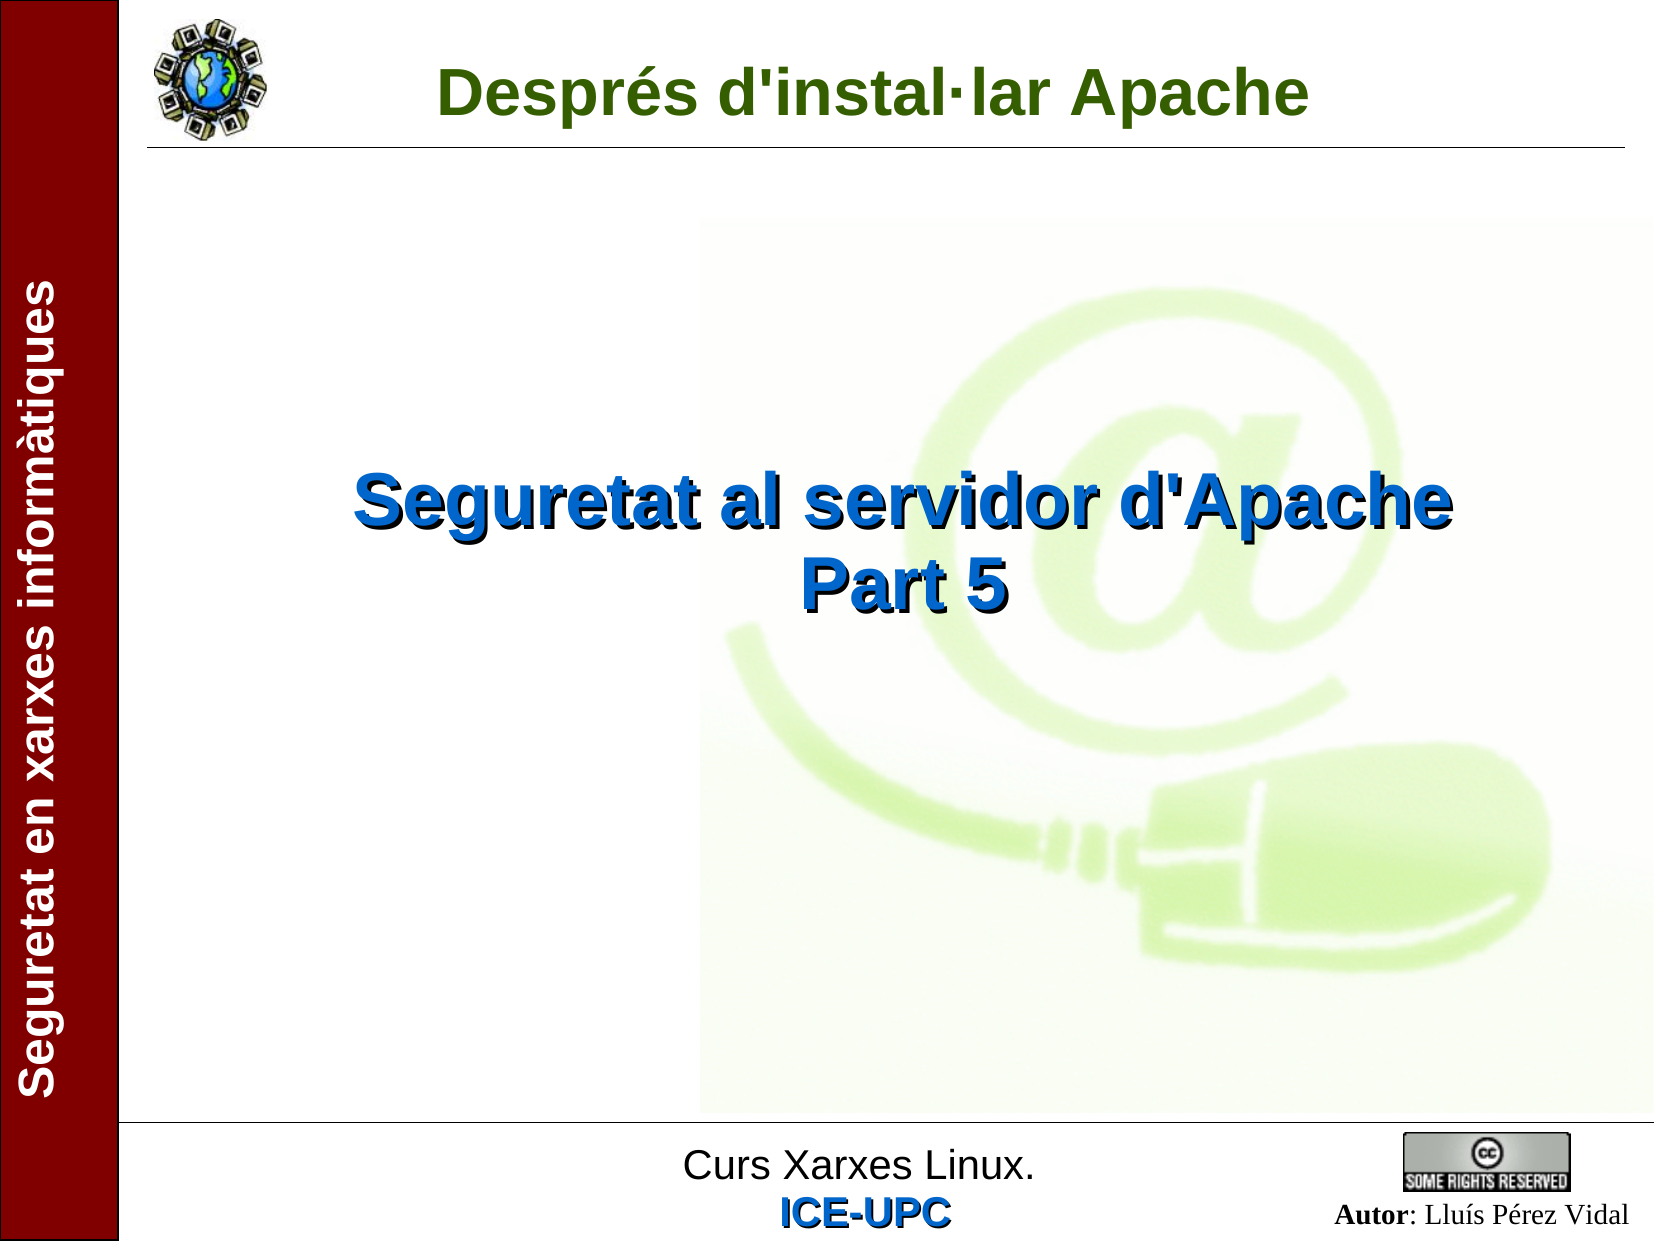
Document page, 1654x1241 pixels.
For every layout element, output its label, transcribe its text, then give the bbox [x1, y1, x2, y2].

title Després d'instal·lar Apache [129, 43, 1619, 142]
subtitle Seguretat al servidor d'Apache Part 5 [141, 242, 1630, 1093]
picture [700, 217, 1654, 1113]
picture [154, 19, 268, 43]
picture [1403, 1132, 1571, 1192]
